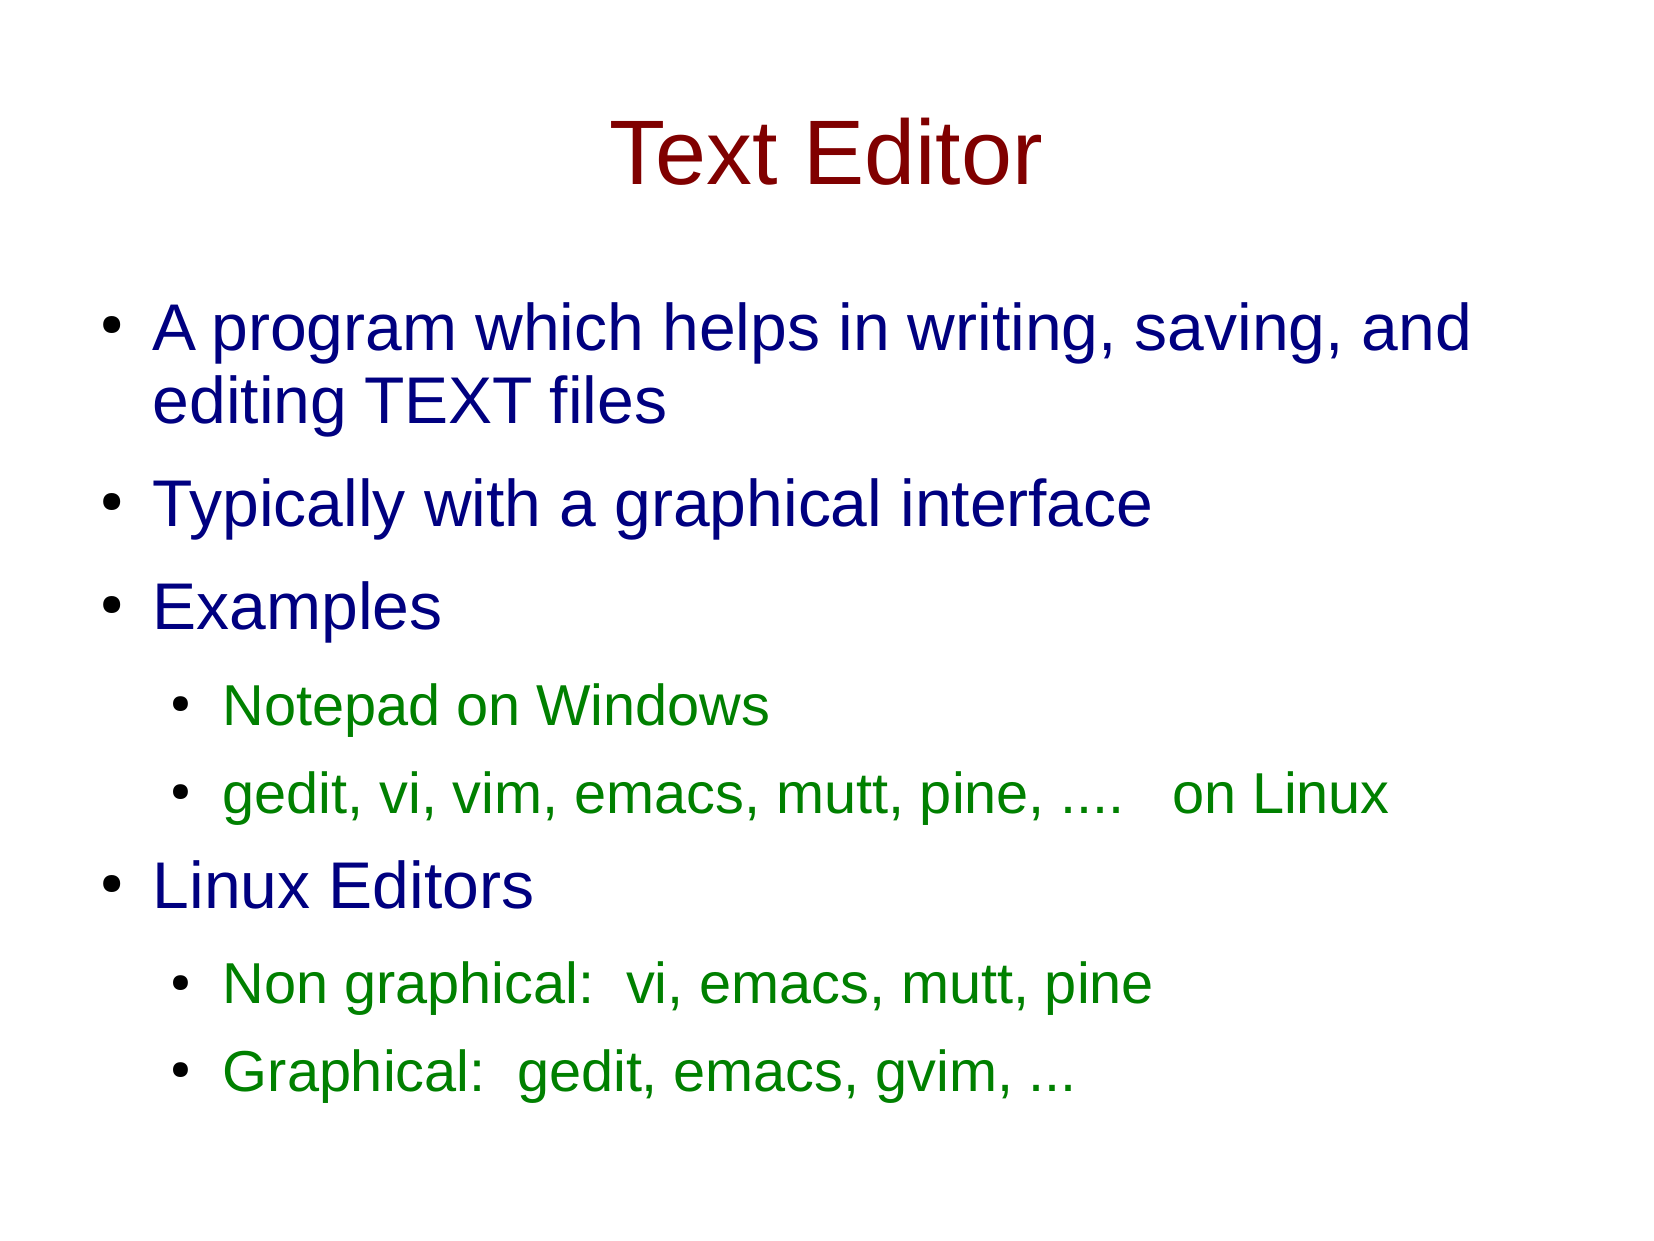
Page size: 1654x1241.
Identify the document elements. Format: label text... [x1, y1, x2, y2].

list A program which helps in writing, saving, and editing TEXT files Typically with a graphical interface Examples Notepad on Windows gedit, vi, vim, emacs, mutt, pine, .... on Linux Linux Editors Non graphical: vi, emacs, mutt, pine Graphical: gedit, emacs, gvim, ... [82, 290, 1571, 1109]
title Text Editor [82, 49, 1571, 257]
